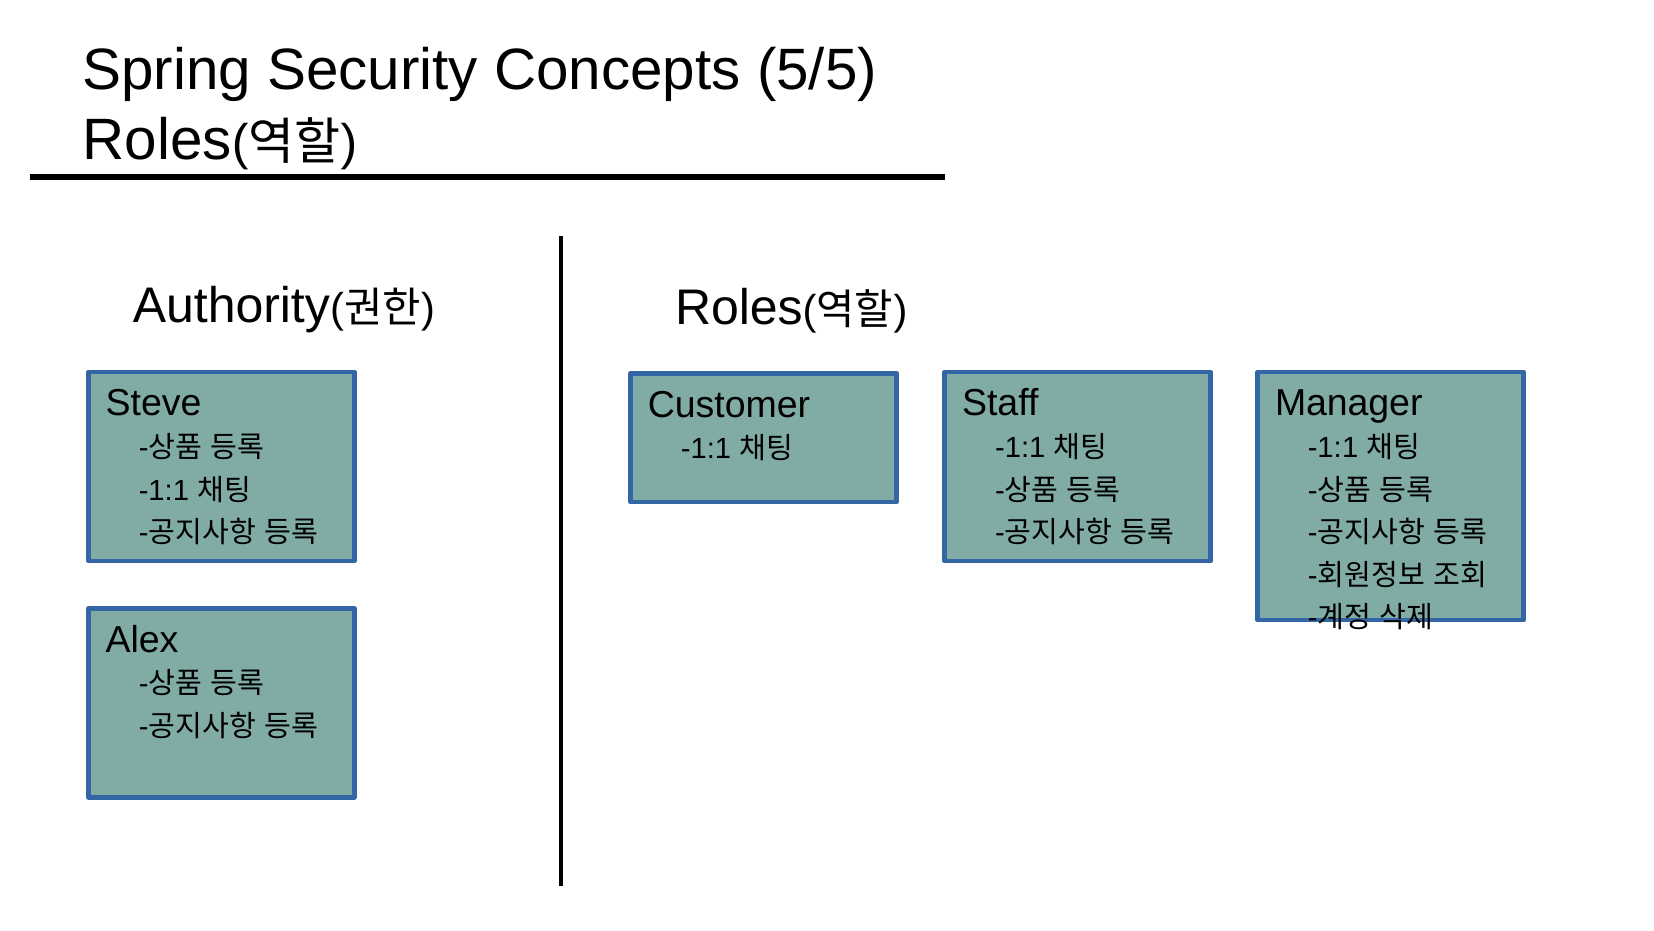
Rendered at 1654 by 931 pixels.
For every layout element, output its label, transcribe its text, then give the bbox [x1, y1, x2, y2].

text_box Authority(권한) [118, 267, 452, 338]
text_box Alex -상품 등록 -공지사항 등록 [88, 608, 355, 798]
title Spring Security Concepts (5/5) Roles(역할) [82, 37, 1571, 193]
text_box Roles(역할) [660, 268, 924, 339]
text_box Manager -1:1 채팅 -상품 등록 -공지사항 등록 -회원정보 조회 -계정 삭제 [1257, 372, 1524, 621]
text_box Staff -1:1 채팅 -상품 등록 -공지사항 등록 [944, 372, 1211, 562]
text_box Customer -1:1 채팅 [630, 373, 897, 502]
text_box Steve -상품 등록 -1:1 채팅 -공지사항 등록 [88, 372, 355, 562]
